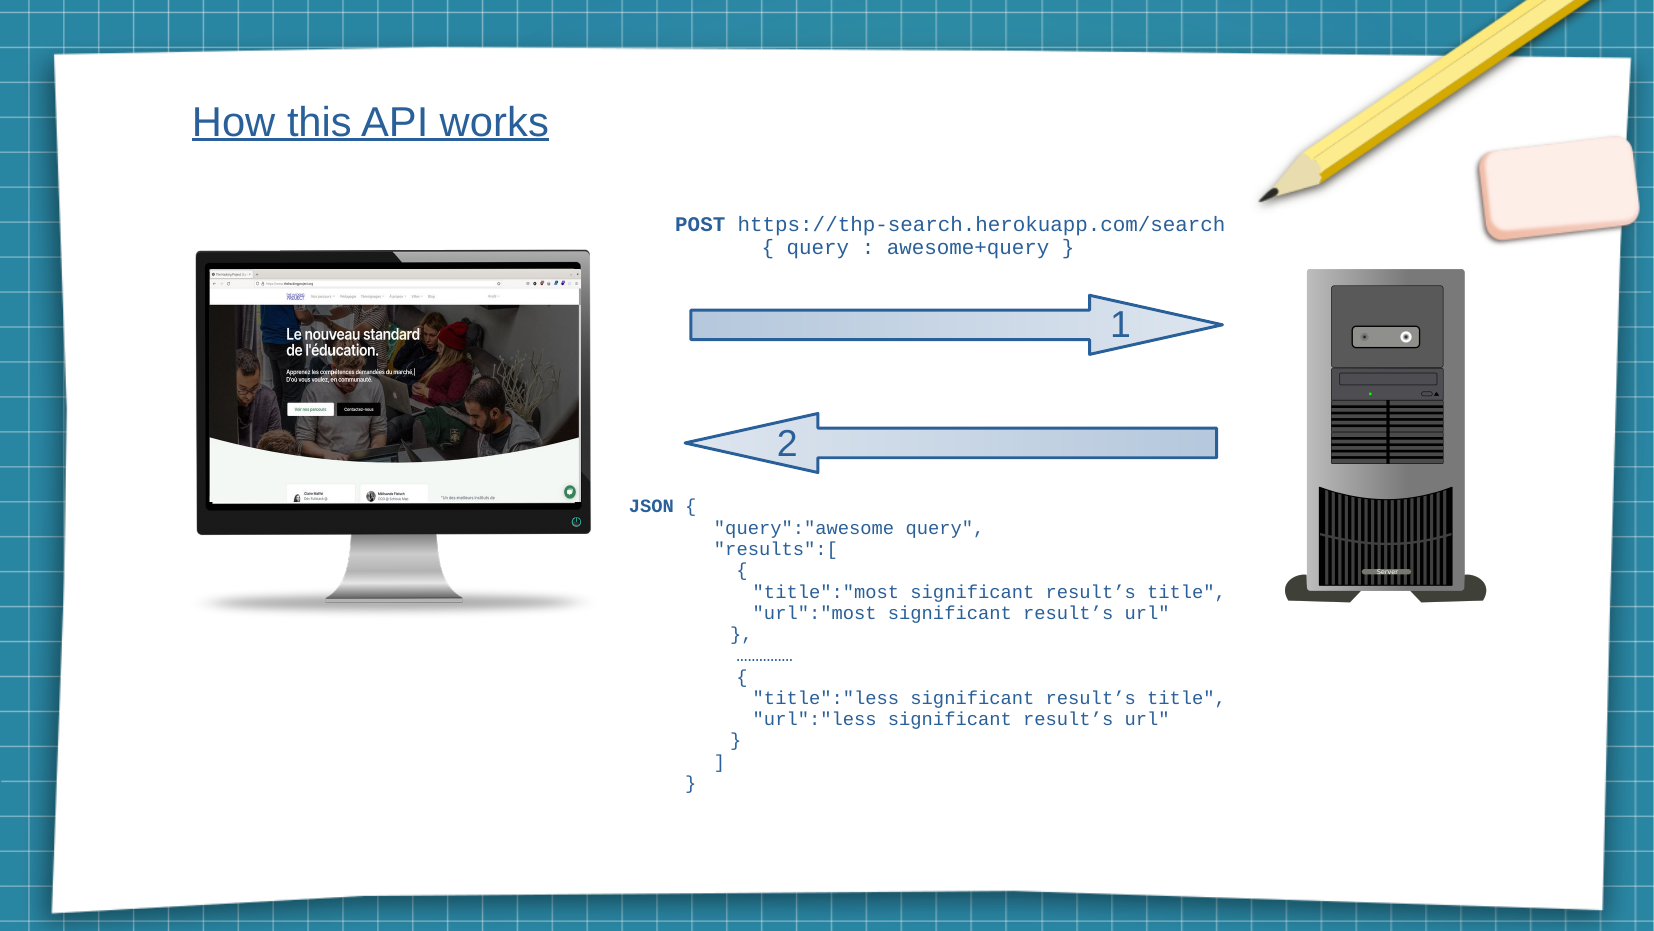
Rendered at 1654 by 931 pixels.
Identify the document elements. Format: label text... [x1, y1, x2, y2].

text_box How this API works [177, 90, 565, 153]
text_box 2 [685, 413, 1217, 473]
text_box POST https://thp-search.herokuapp.com/search { query : awesome+query } [660, 206, 1241, 269]
text_box 1 [690, 295, 1223, 355]
text_box JSON { "query":"awesome query", "results":[ { "title":"most significant result’s title", "url":"most significant result’s url" }, …………… { "title":"less significant result’s title", "url":"less significant result’s url" } ] } [614, 490, 1264, 804]
picture [0, 0, 1654, 931]
